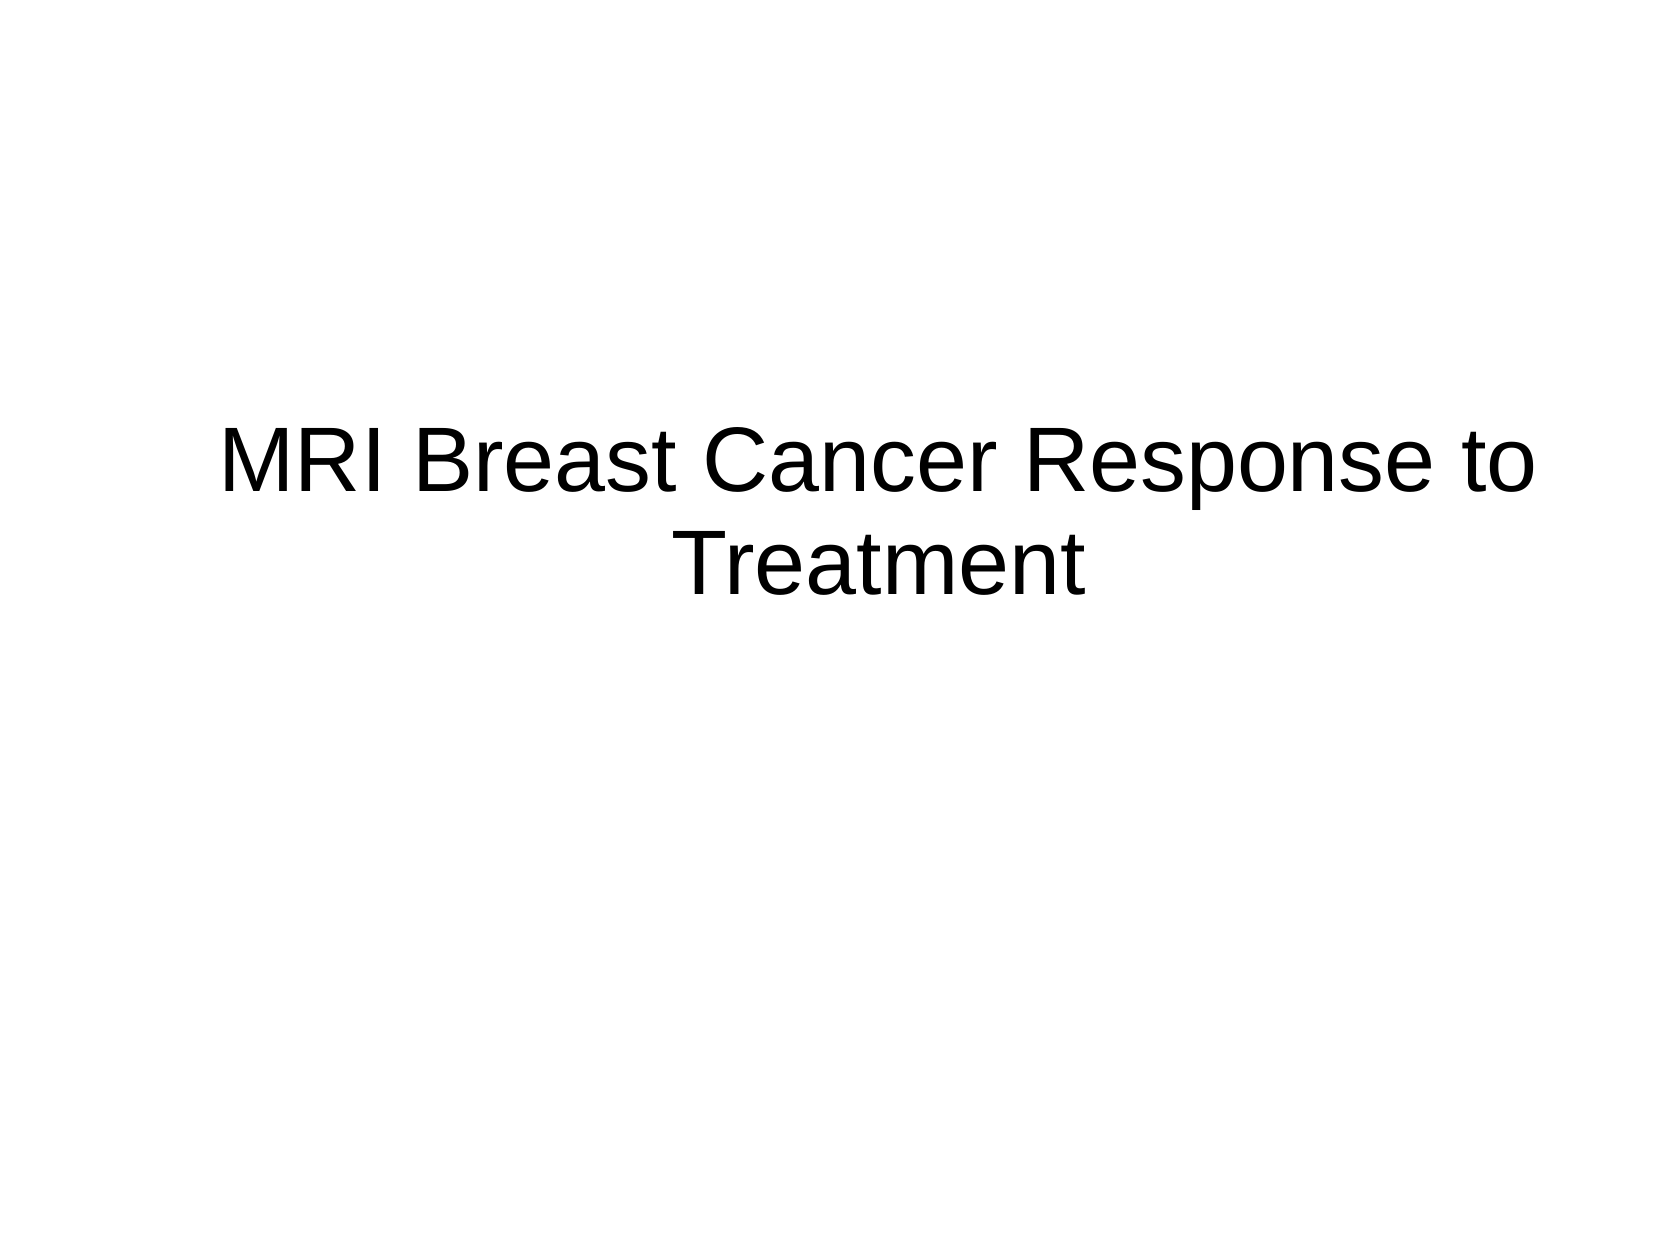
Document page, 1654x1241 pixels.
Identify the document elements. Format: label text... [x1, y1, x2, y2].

title MRI Breast Cancer Response to Treatment [135, 407, 1624, 616]
